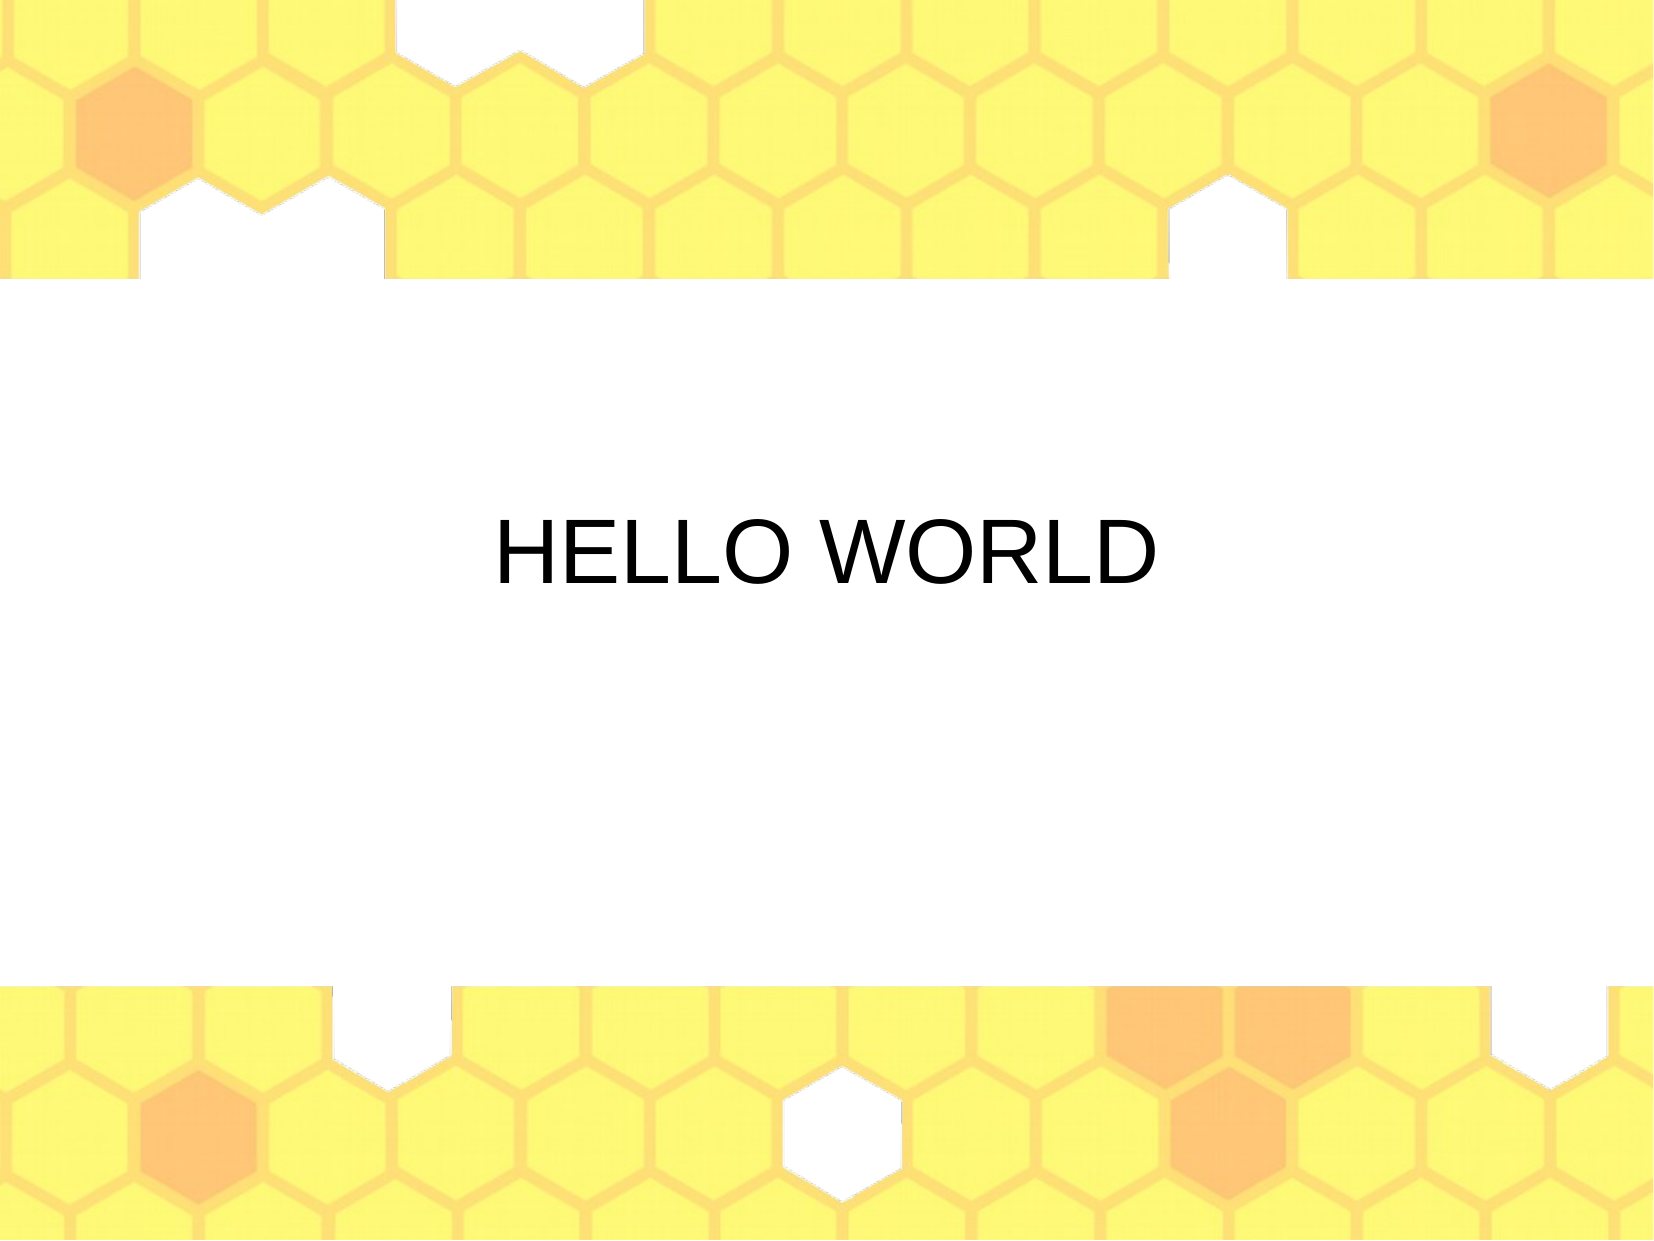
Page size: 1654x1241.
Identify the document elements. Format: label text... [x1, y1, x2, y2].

picture [0, 0, 1654, 279]
picture [0, 986, 1654, 1240]
title HELLO WORLD [82, 418, 1571, 686]
